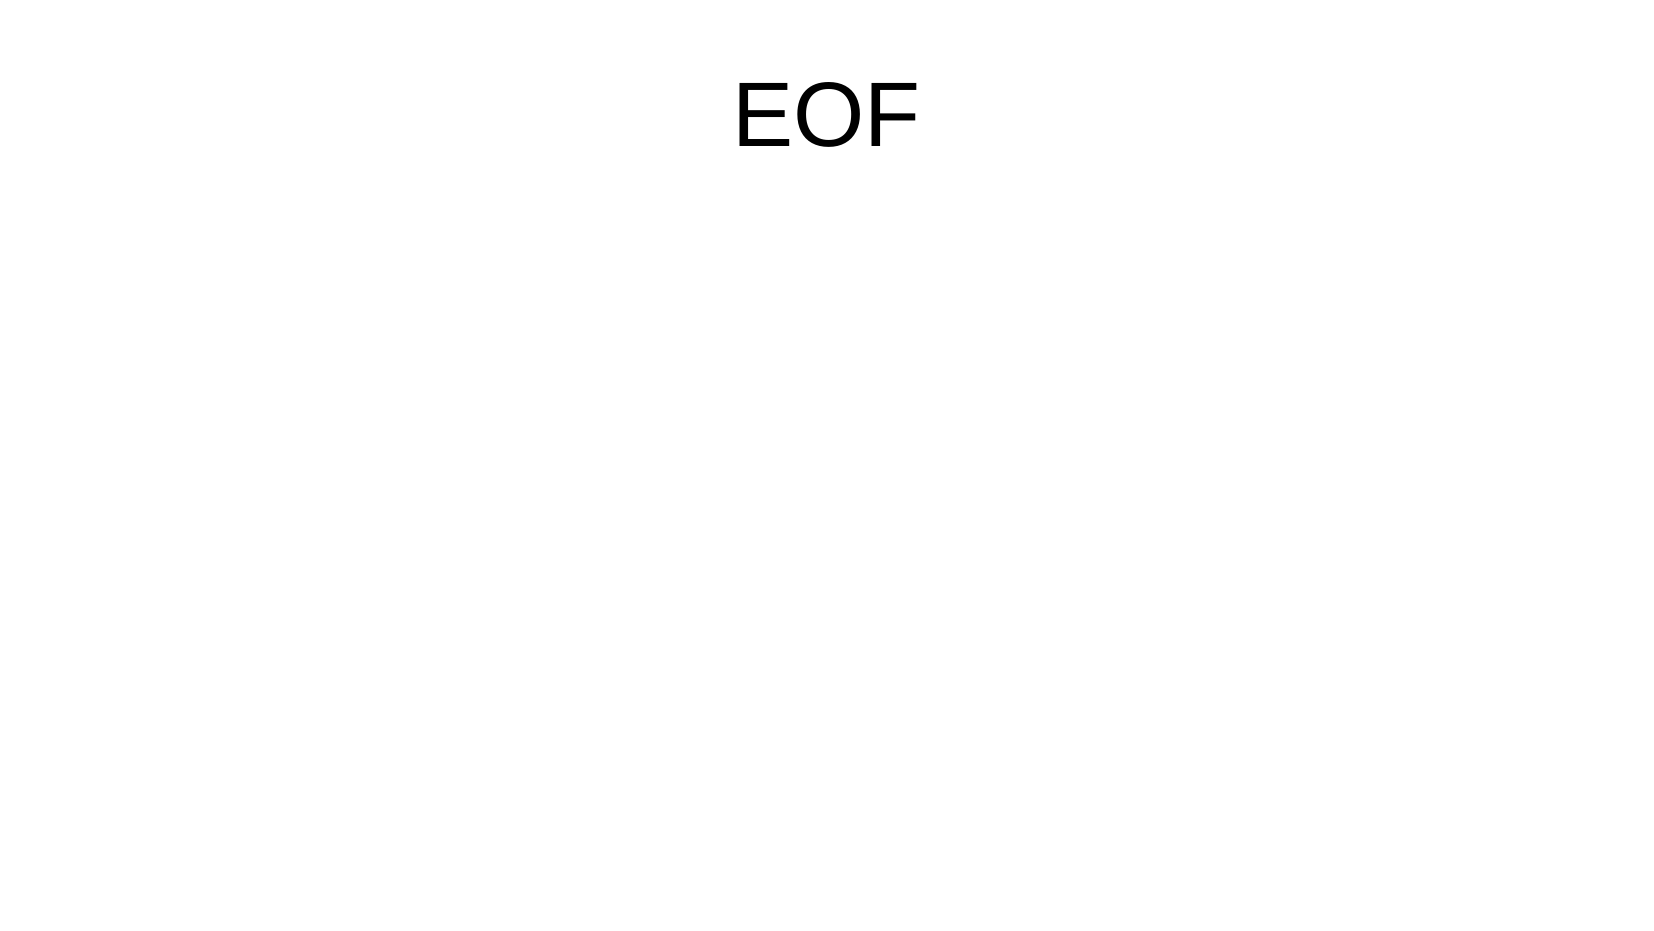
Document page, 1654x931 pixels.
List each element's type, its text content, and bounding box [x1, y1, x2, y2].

title EOF [82, 37, 1571, 193]
